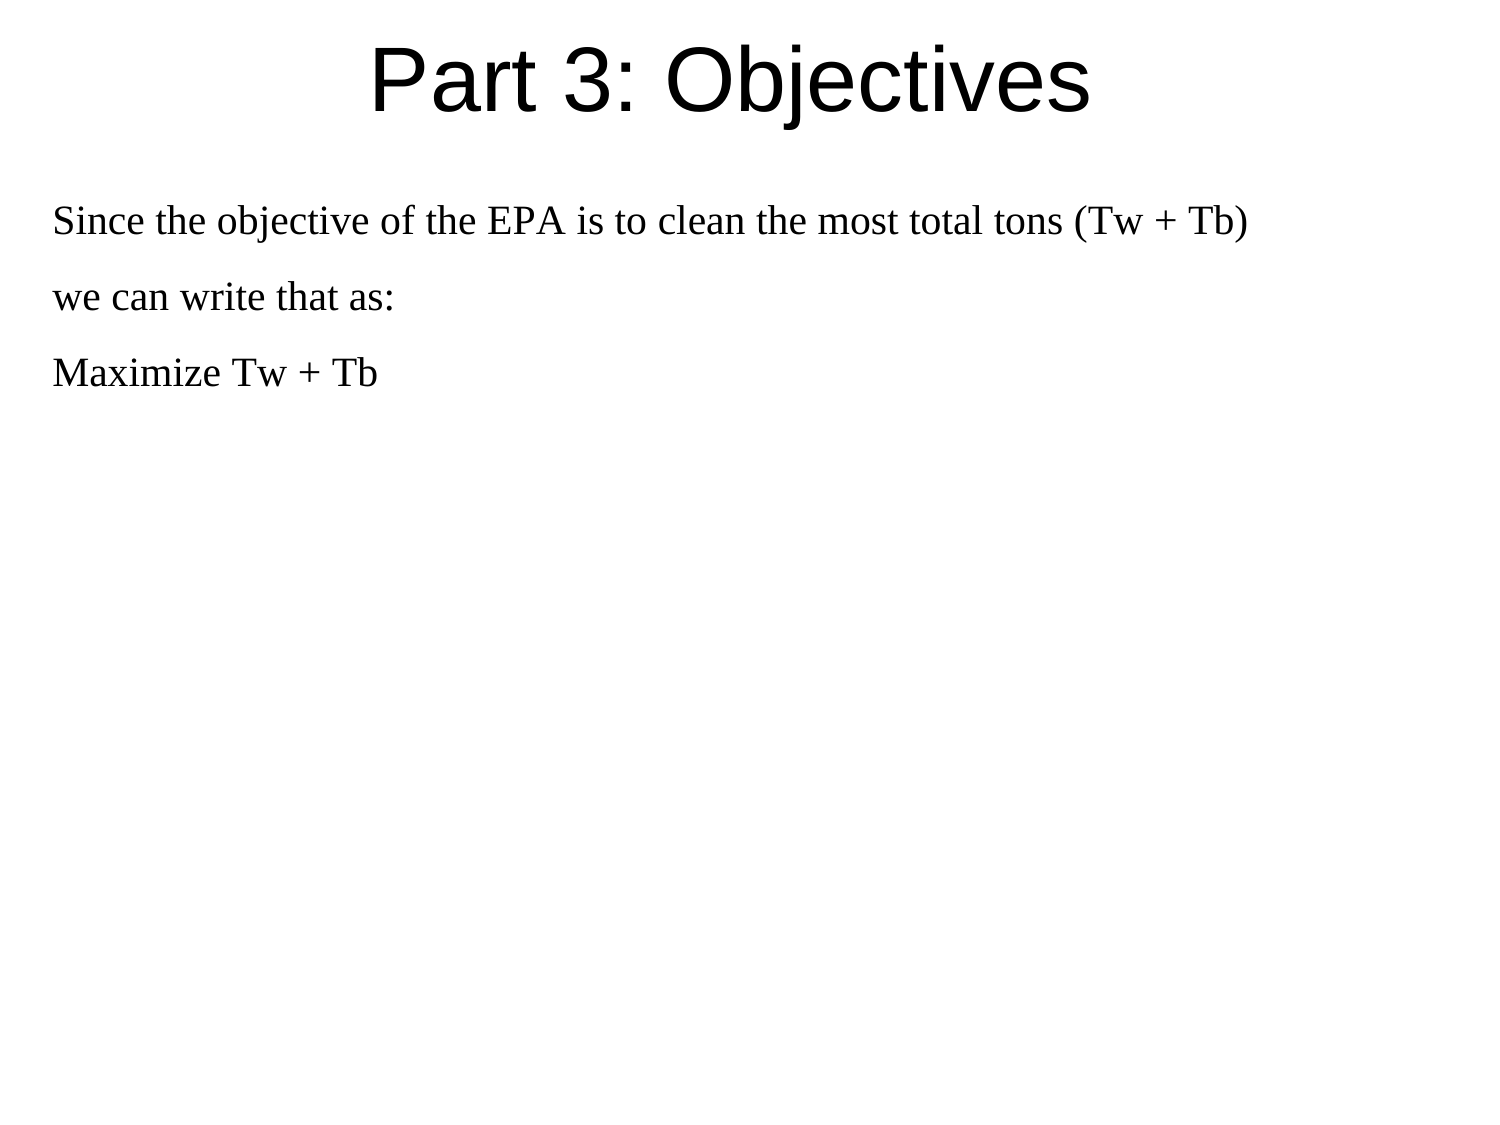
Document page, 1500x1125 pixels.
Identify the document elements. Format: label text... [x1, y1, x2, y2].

text_box Part 3: Objectives [87, 12, 1375, 138]
text_box Since the objective of the EPA is to clean the most total tons (Tw + Tb) we can write that as: Maximize Tw + Tb [37, 184, 1426, 403]
